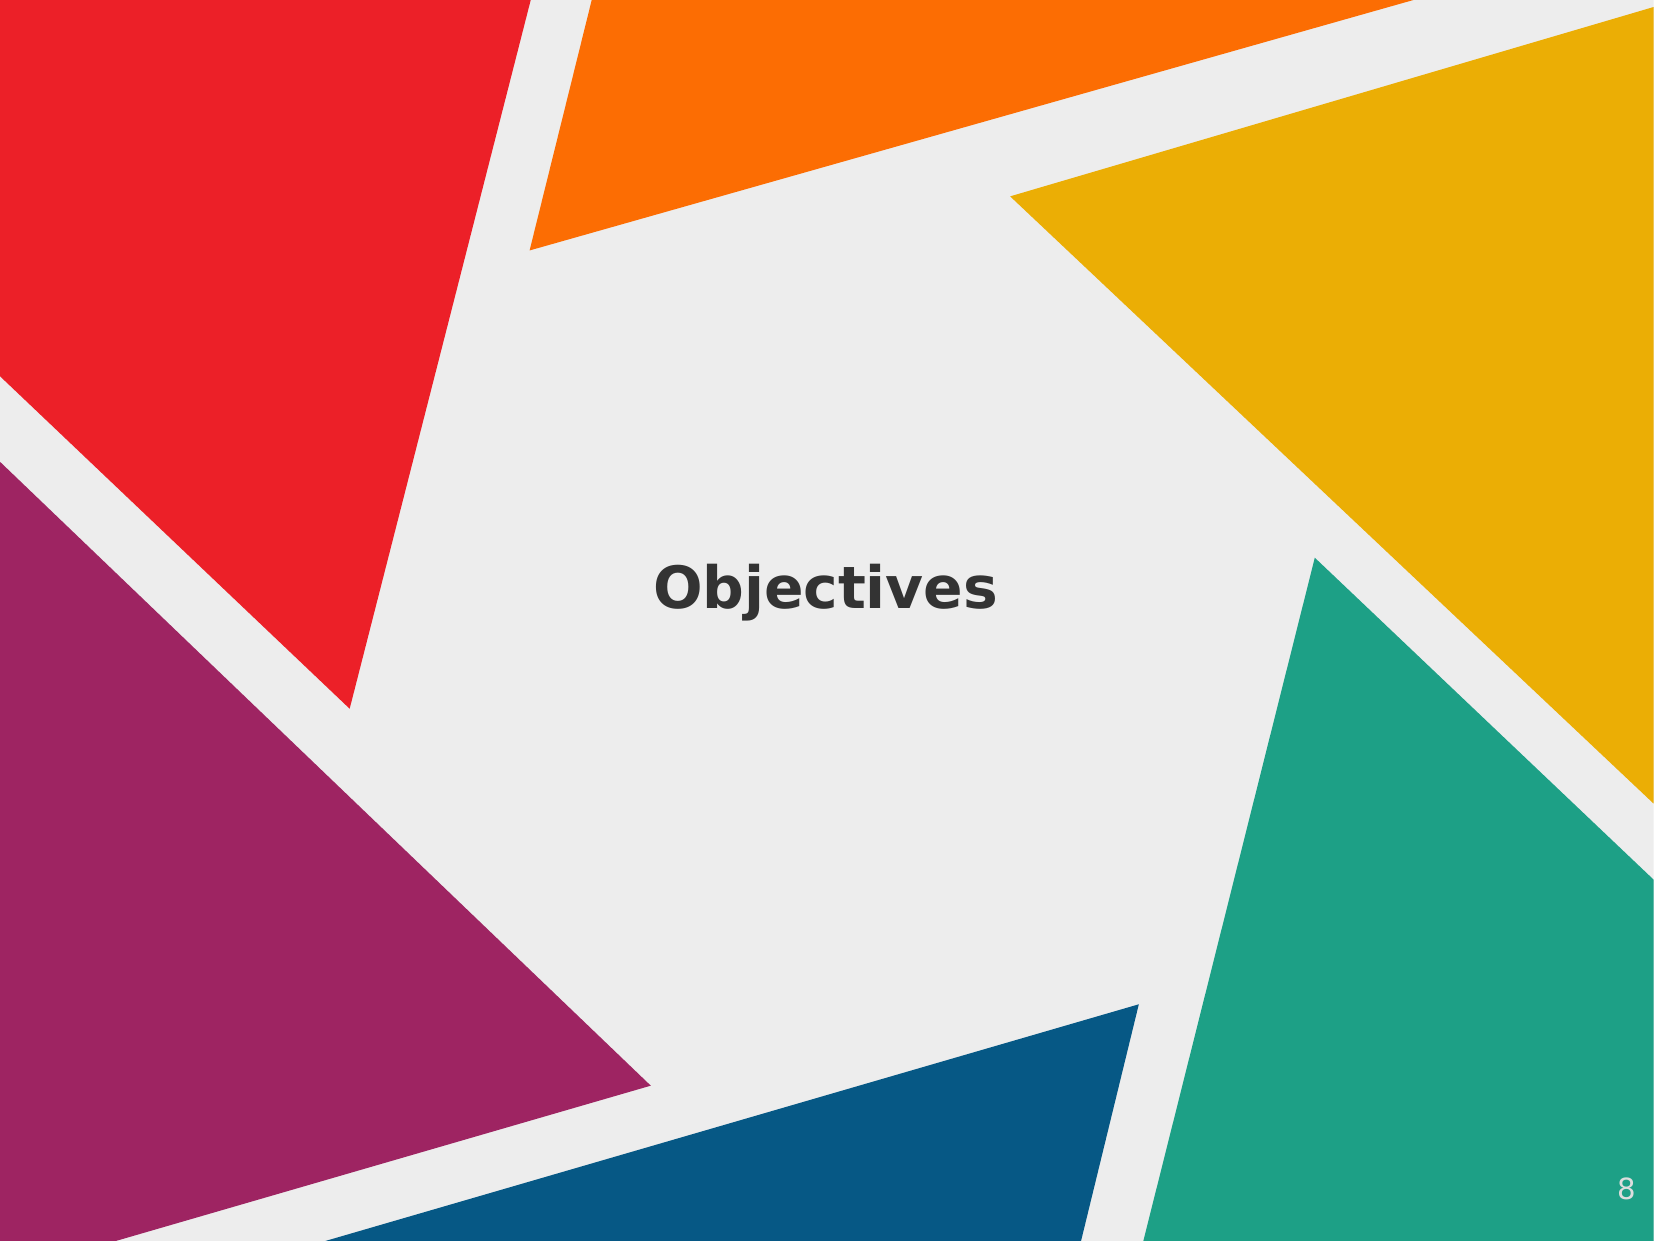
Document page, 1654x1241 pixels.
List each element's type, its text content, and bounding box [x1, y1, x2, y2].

title Objectives [467, 518, 1185, 726]
